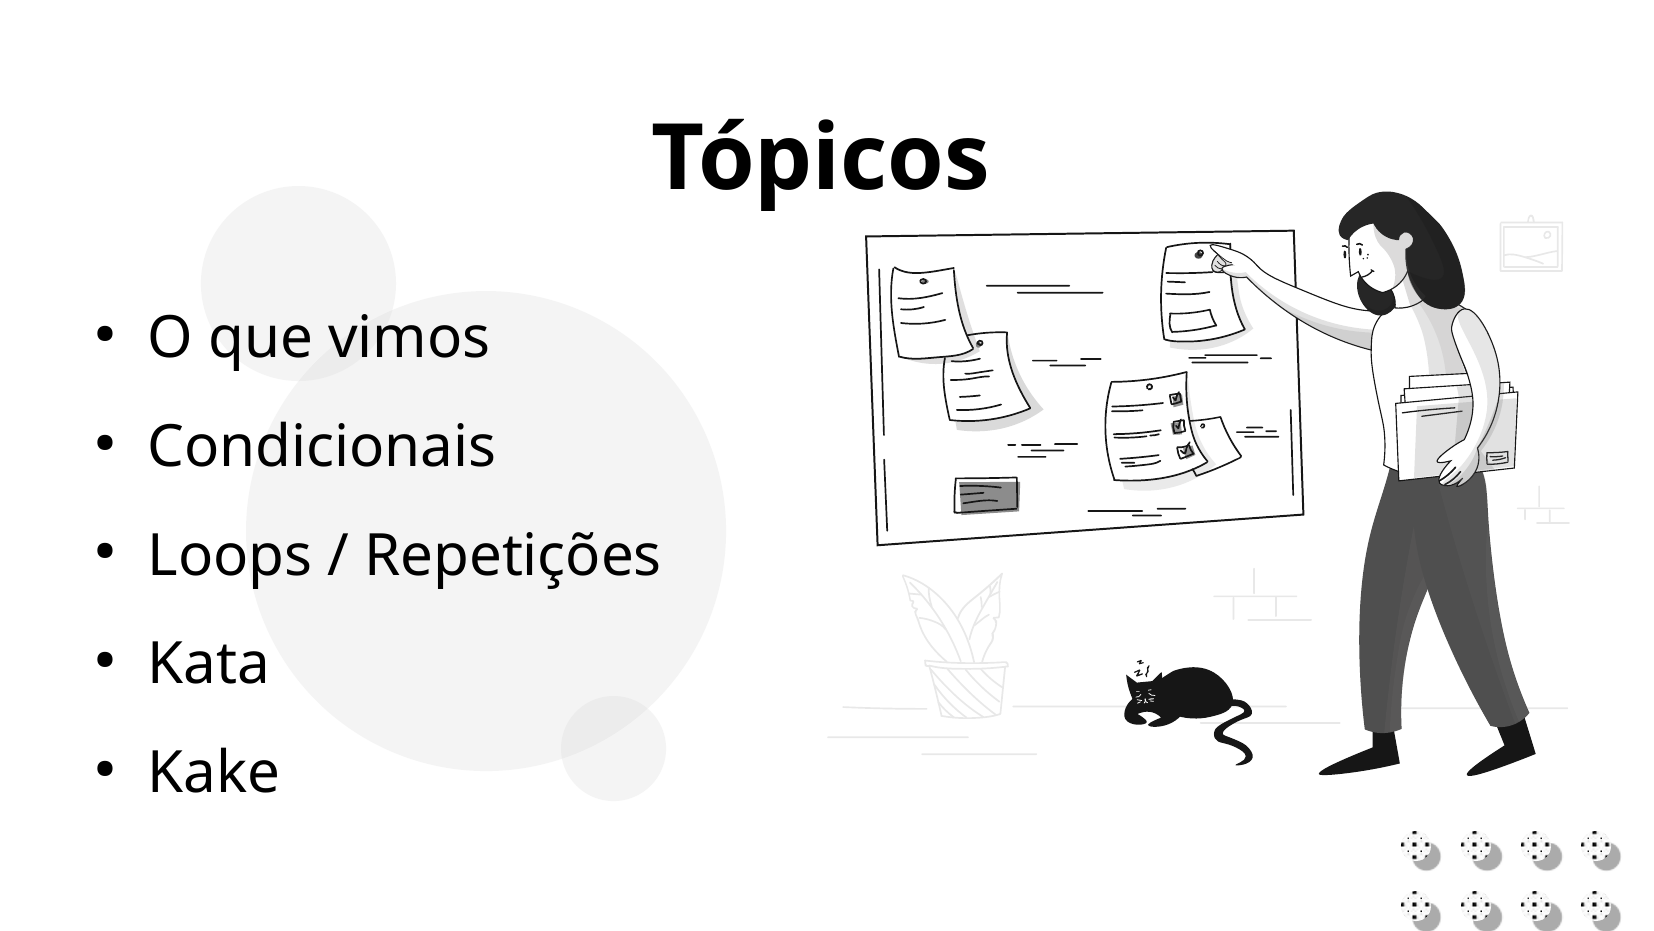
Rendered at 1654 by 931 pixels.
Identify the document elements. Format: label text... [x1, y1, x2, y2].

list O que vimos Condicionais Loops / Repetições Kata Kake [76, 295, 1088, 835]
title Tópicos [76, 76, 1565, 233]
picture [1400, 830, 1432, 862]
picture [1460, 830, 1492, 862]
picture [1580, 890, 1612, 922]
picture [1520, 831, 1552, 862]
picture [1581, 830, 1612, 862]
picture [1520, 890, 1552, 922]
picture [1461, 890, 1492, 922]
picture [1400, 891, 1432, 922]
